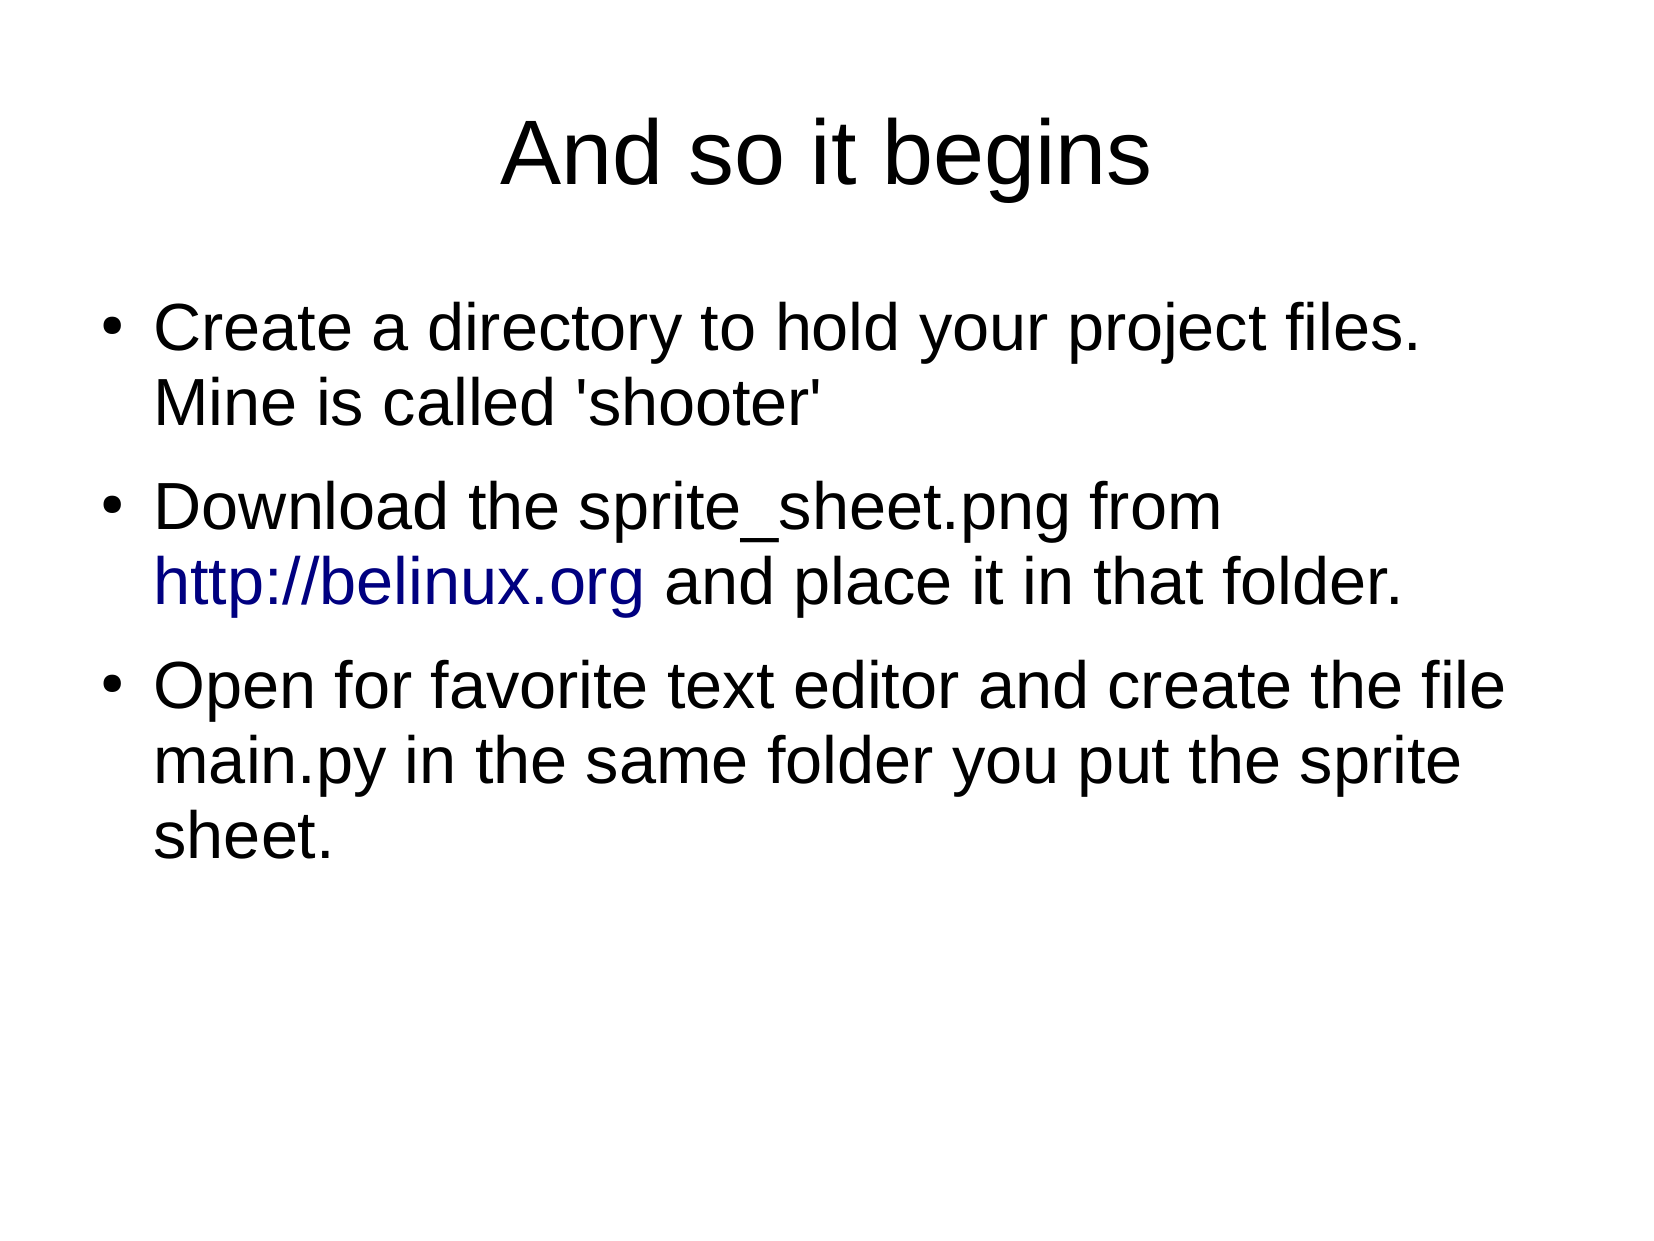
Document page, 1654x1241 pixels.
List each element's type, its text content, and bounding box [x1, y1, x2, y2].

list Create a directory to hold your project files. Mine is called 'shooter' Download the sprite_sheet.png from http://belinux.org and place it in that folder. Open for favorite text editor and create the file main.py in the same folder you put the sprite sheet. [82, 290, 1571, 1010]
title And so it begins [82, 49, 1571, 257]
